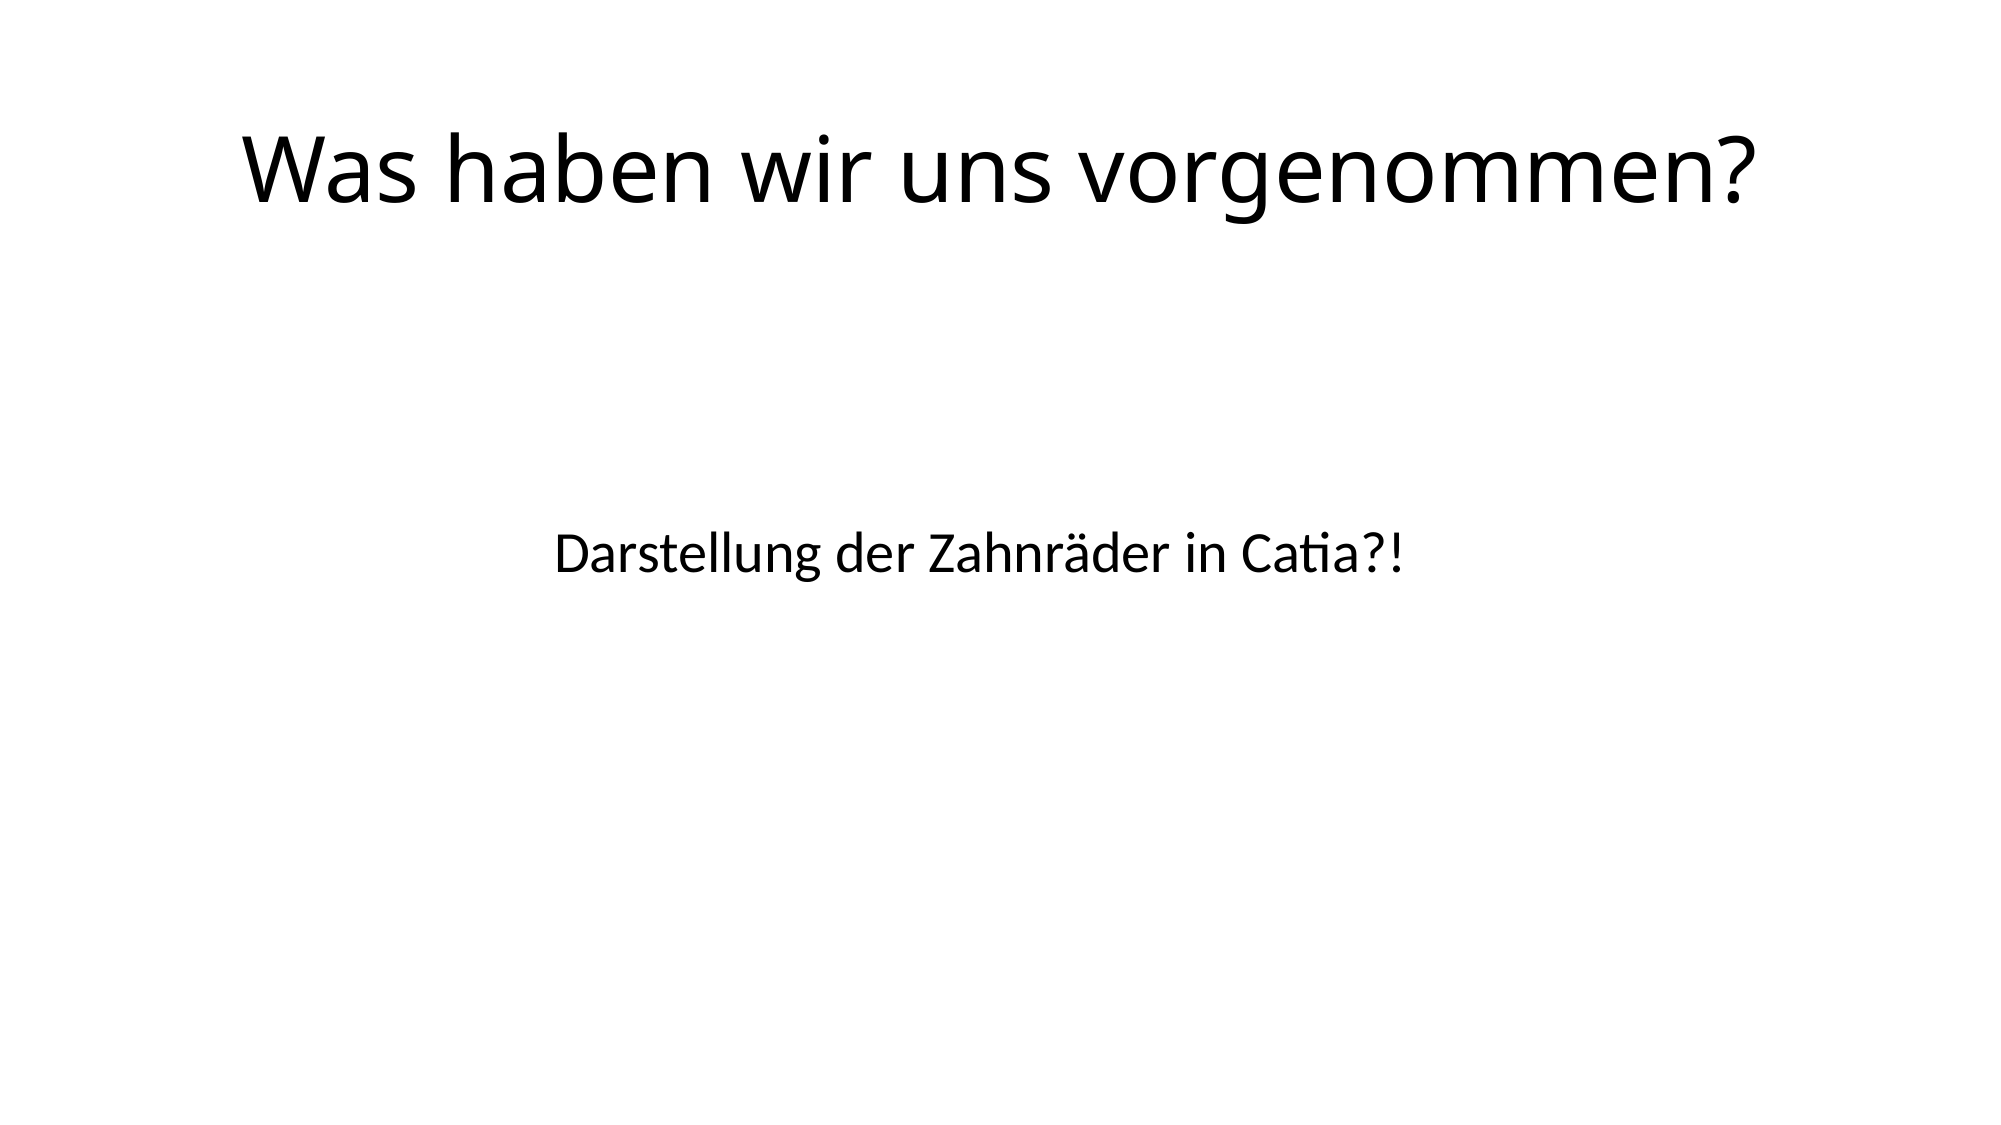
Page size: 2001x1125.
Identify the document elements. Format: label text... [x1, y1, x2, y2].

list Darstellung der Zahnräder in Catia?! [539, 522, 1461, 603]
title Was haben wir uns vorgenommen? [137, 59, 1863, 278]
